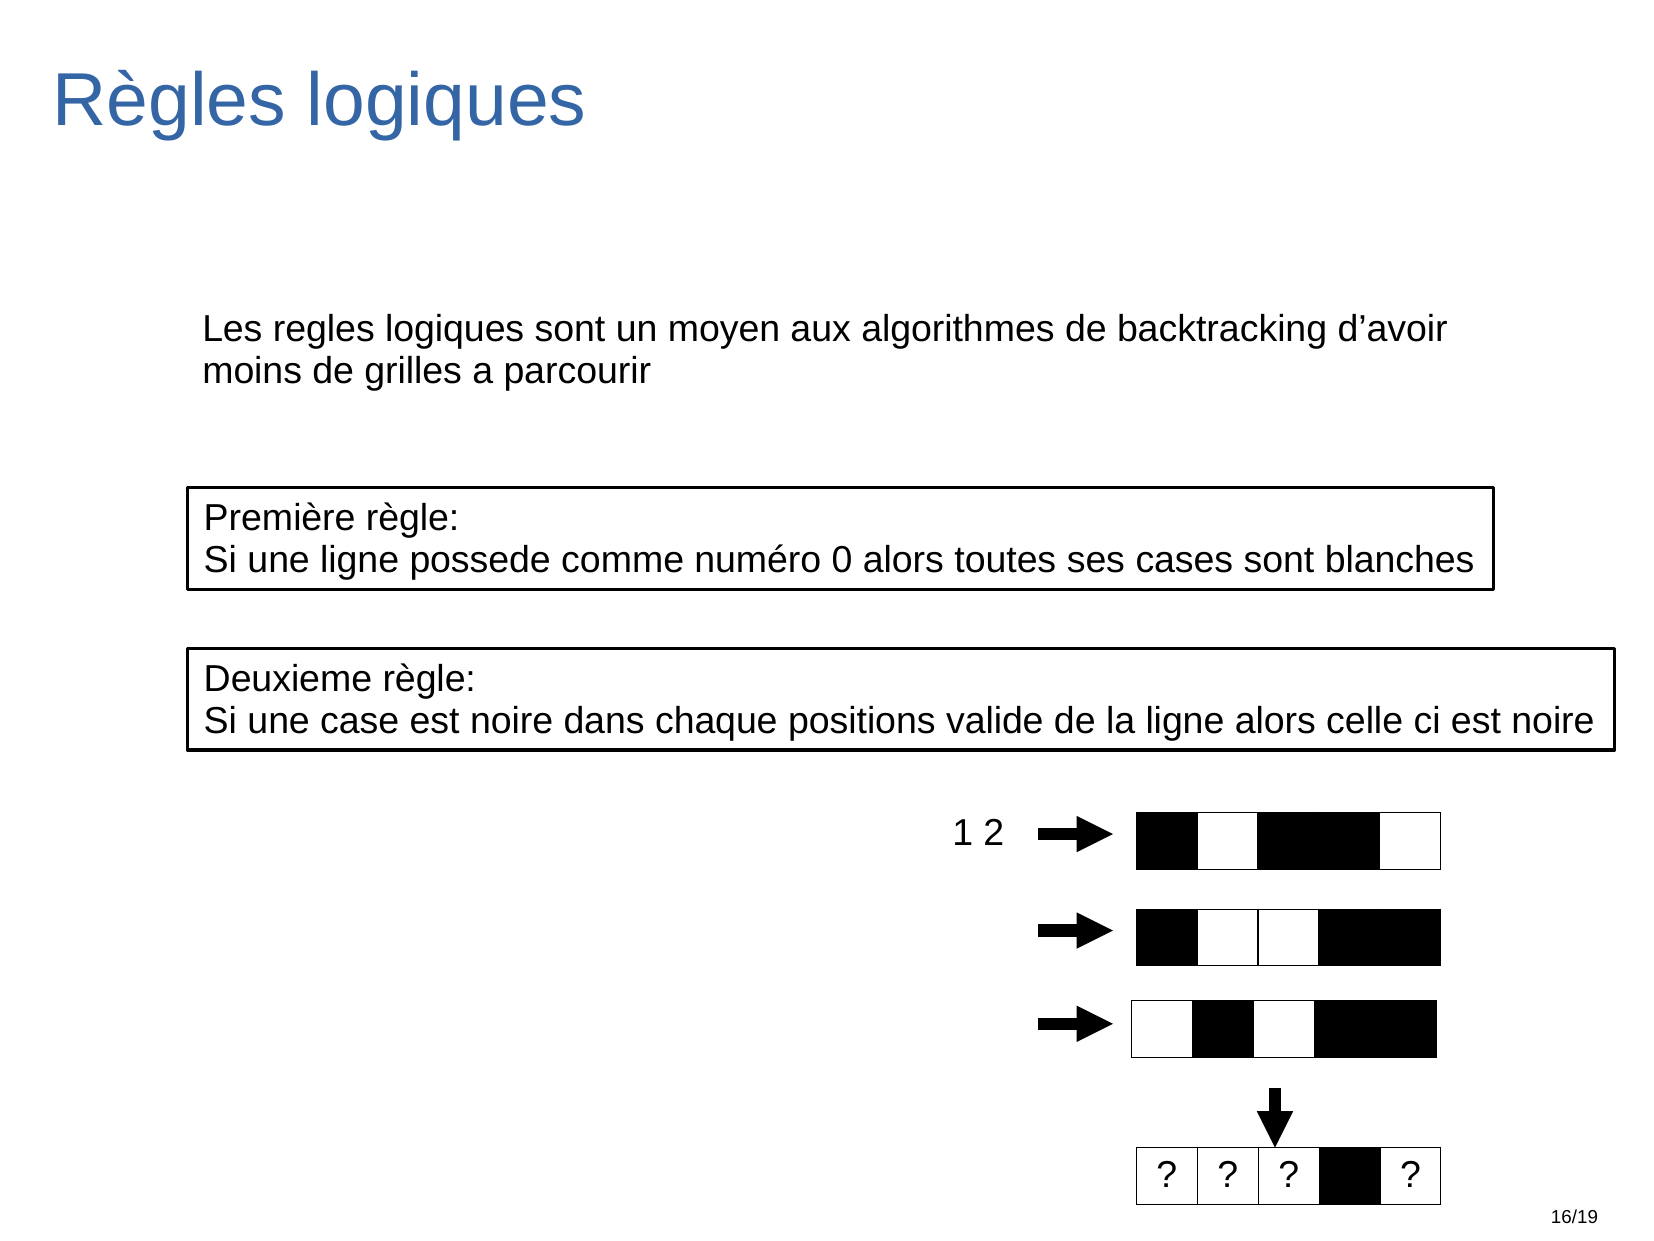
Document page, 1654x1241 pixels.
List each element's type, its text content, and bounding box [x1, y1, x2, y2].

table_header [1259, 910, 1318, 965]
table_header ? [1137, 1148, 1197, 1204]
table_header ? [1381, 1148, 1440, 1204]
text_box 1 2 [937, 804, 1020, 861]
text_box Première règle: Si une ligne possede comme numéro 0 alors toutes ses cases sont blanches [187, 487, 1494, 590]
table_header ? [1198, 1148, 1258, 1204]
table_header [1137, 813, 1197, 869]
table_header ? [1259, 1148, 1319, 1204]
table_header [1319, 910, 1379, 965]
table_header [1137, 910, 1197, 965]
table_header [1315, 1001, 1375, 1057]
table_header [1320, 1148, 1379, 1204]
table_header [1132, 1001, 1192, 1057]
table_header [1376, 1001, 1436, 1057]
table_header [1259, 813, 1318, 869]
table_header [1380, 910, 1440, 965]
table_header [1193, 1001, 1253, 1057]
text_box Règles logiques [37, 50, 638, 151]
table_header [1380, 813, 1440, 869]
text_box 16/19 [1536, 1198, 1613, 1235]
table_header [1319, 813, 1379, 869]
text_box Deuxieme règle: Si une case est noire dans chaque positions valide de la ligne alors celle ci est noire [187, 648, 1615, 751]
table_header [1254, 1001, 1314, 1057]
table_header [1198, 910, 1257, 965]
text_box Les regles logiques sont un moyen aux algorithmes de backtracking d’avoir moins de grilles a parcourir [187, 300, 1501, 399]
table_header [1198, 813, 1257, 869]
